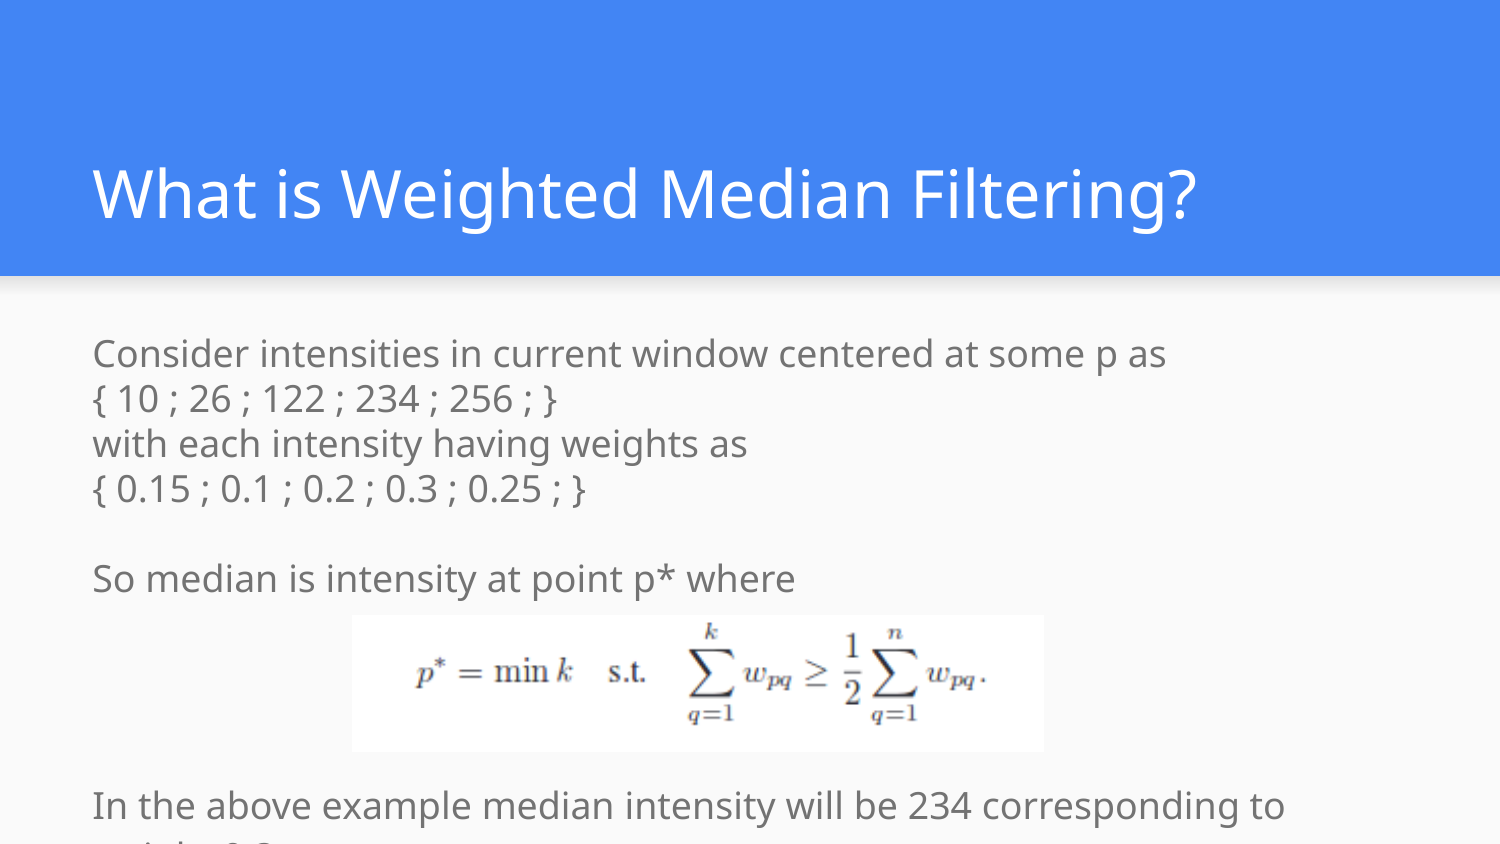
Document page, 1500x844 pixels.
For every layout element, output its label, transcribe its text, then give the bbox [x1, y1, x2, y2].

title What is Weighted Median Filtering? [77, 121, 1427, 248]
picture [352, 615, 1044, 752]
list Consider intensities in current window centered at some p as { 10 ; 26 ; 122 ; 234 ; 256 ; } with each intensity having weights as { 0.15 ; 0.1 ; 0.2 ; 0.3 ; 0.25 ; } So median is intensity at point p* where In the above example median intensity will be 234 corresponding to weight 0.3 [77, 314, 1427, 832]
